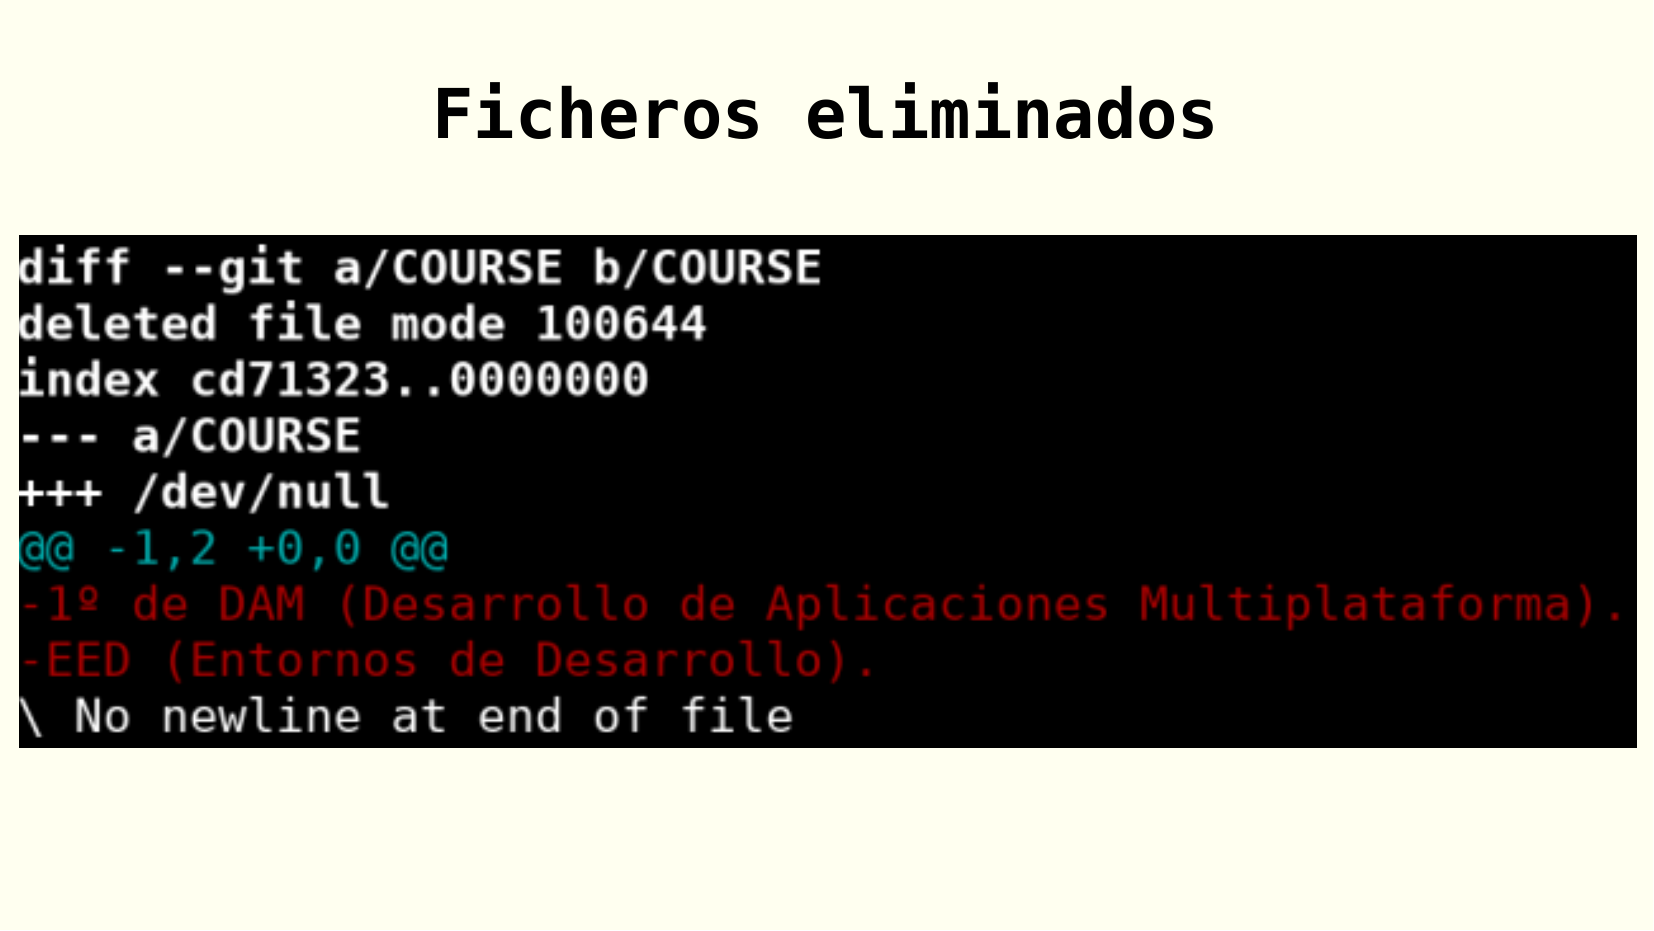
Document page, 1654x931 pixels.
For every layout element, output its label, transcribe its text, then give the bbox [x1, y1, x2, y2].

title Ficheros eliminados [82, 37, 1571, 193]
picture [19, 235, 1637, 748]
